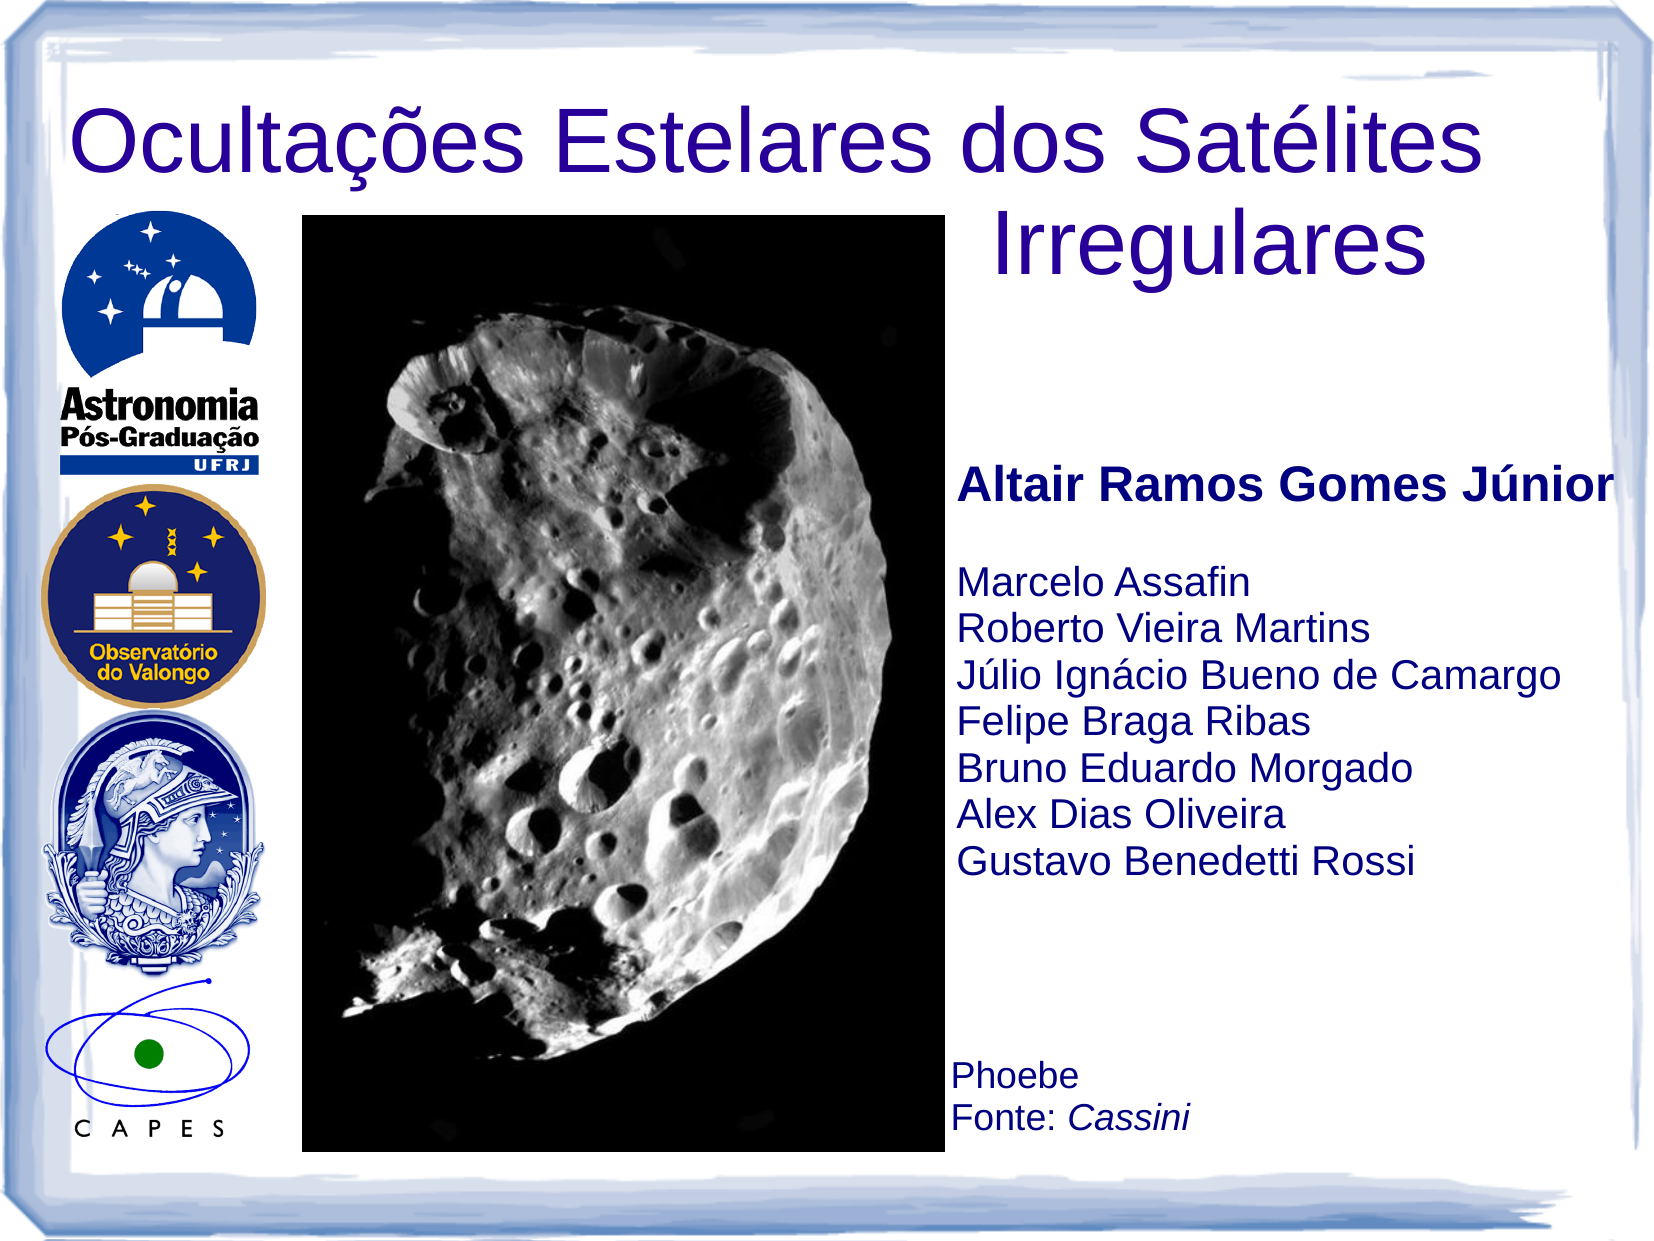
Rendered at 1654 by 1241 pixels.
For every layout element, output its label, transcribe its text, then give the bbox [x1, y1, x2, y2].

picture [0, 0, 1654, 1241]
text_box Altair Ramos Gomes Júnior Marcelo Assafin Roberto Vieira Martins Júlio Ignácio Bueno de Camargo Felipe Braga Ribas Bruno Eduardo Morgado Alex Dias Oliveira Gustavo Benedetti Rossi [945, 448, 1630, 892]
title Ocultações Estelares dos Satélites Irregulares [59, 88, 1548, 296]
text_box Phoebe Fonte: Cassini [935, 1046, 1205, 1146]
